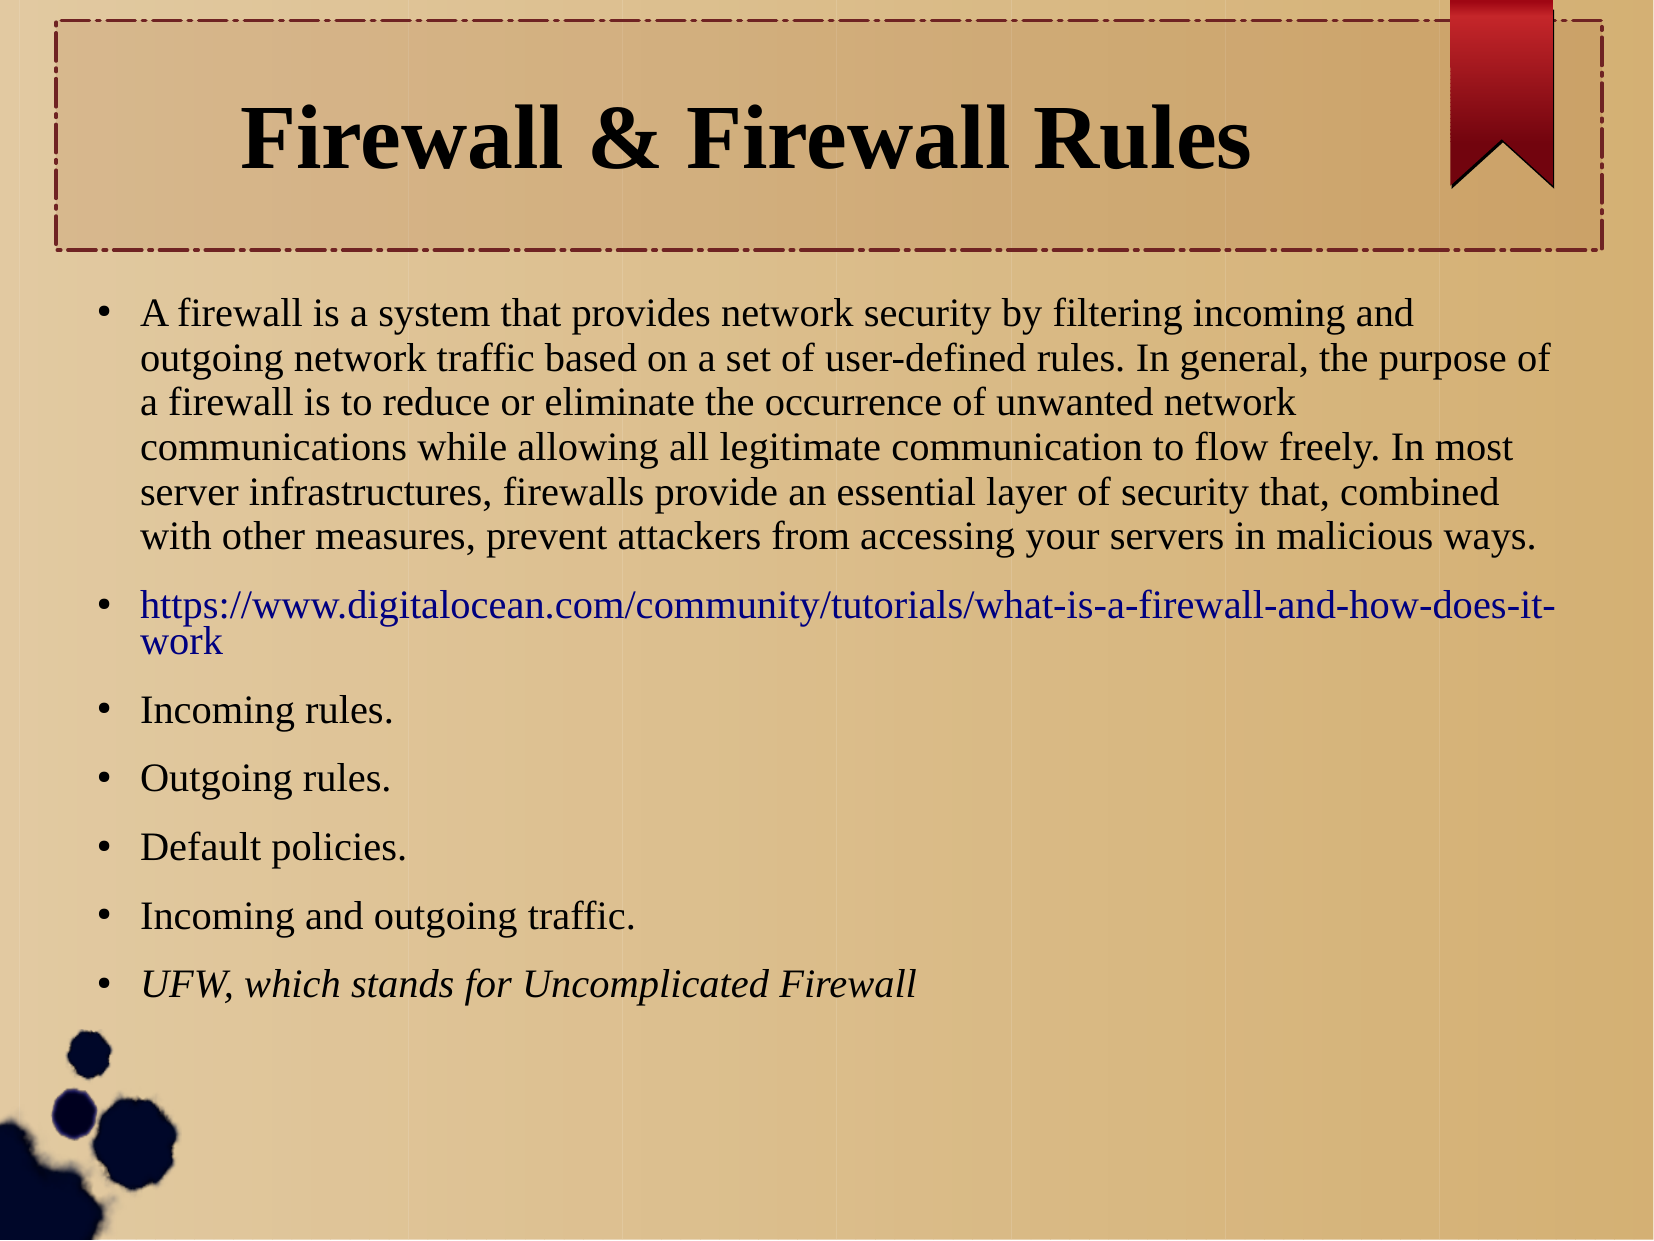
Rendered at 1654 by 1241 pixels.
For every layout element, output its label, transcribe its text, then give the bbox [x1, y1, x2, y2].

title Firewall & Firewall Rules [82, 47, 1412, 229]
list A firewall is a system that provides network security by filtering incoming and outgoing network traffic based on a set of user-defined rules. In general, the purpose of a firewall is to reduce or eliminate the occurrence of unwanted network communications while allowing all legitimate communication to flow freely. In most server infrastructures, firewalls provide an essential layer of security that, combined with other measures, prevent attackers from accessing your servers in malicious ways. https://www.digitalocean.com/community/tutorials/what-is-a-firewall-and-how-does-it-work Incoming rules. Outgoing rules. Default policies. Incoming and outgoing traffic. UFW, which stands for Uncomplicated Firewall [82, 290, 1571, 1010]
